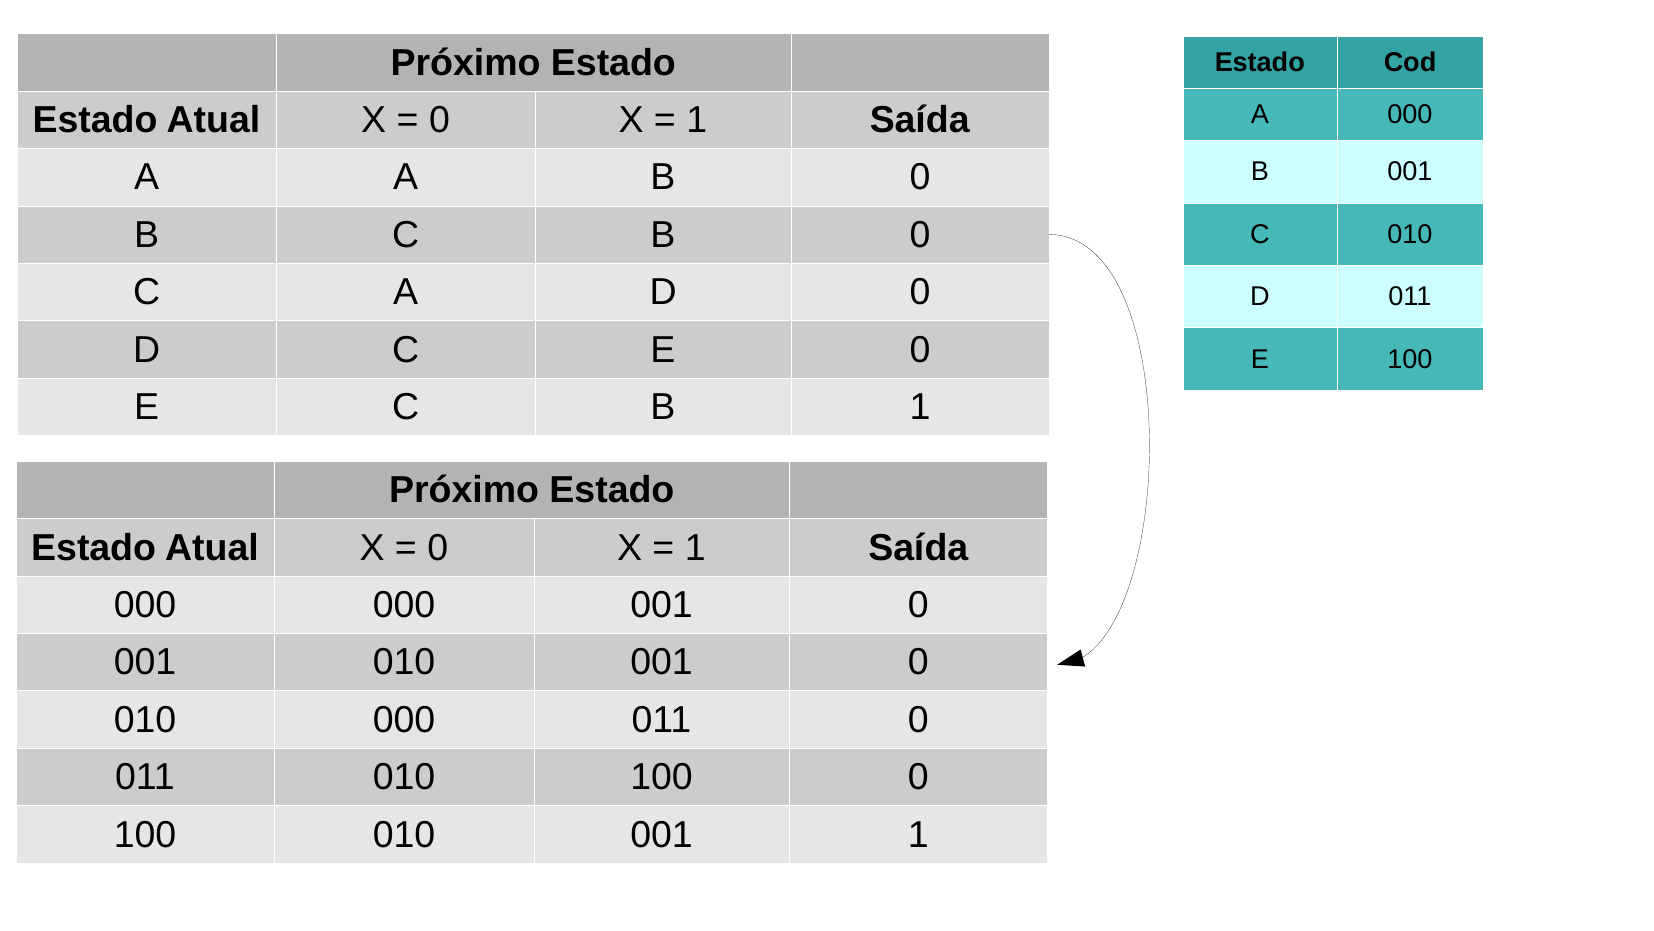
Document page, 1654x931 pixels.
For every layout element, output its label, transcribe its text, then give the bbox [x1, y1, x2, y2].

table_cell 0 [792, 207, 1049, 263]
table_cell 010 [17, 691, 274, 748]
table_header [790, 462, 1047, 518]
table_cell 001 [17, 634, 274, 690]
table_cell 100 [17, 806, 274, 863]
table_cell B [536, 149, 791, 206]
table_header [792, 34, 1049, 91]
table_cell 0 [792, 264, 1049, 320]
table_cell 0 [790, 577, 1047, 633]
table_cell A [277, 149, 535, 206]
table_cell Estado Atual [18, 92, 276, 148]
table_cell 001 [535, 577, 789, 633]
table_cell 010 [1338, 204, 1483, 265]
table_cell 011 [535, 691, 789, 748]
table_cell D [1184, 266, 1337, 327]
table_cell C [1184, 204, 1337, 265]
table_cell C [277, 207, 535, 263]
table_cell 0 [792, 321, 1049, 378]
table_cell C [277, 379, 535, 435]
table_cell D [536, 264, 791, 320]
table_cell 100 [1338, 328, 1483, 390]
table_cell Saída [792, 92, 1049, 148]
table_cell 001 [1338, 141, 1483, 203]
table_header [18, 34, 276, 91]
table_cell 1 [790, 806, 1047, 863]
table_cell 100 [535, 749, 789, 805]
table_cell D [18, 321, 276, 378]
table_cell 0 [792, 149, 1049, 206]
table_cell 0 [790, 749, 1047, 805]
table_cell X = 1 [535, 519, 789, 576]
table_cell B [536, 379, 791, 435]
table_cell B [536, 207, 791, 263]
table_cell A [18, 149, 276, 206]
table_cell 010 [275, 634, 534, 690]
table_header [17, 462, 274, 518]
table_cell B [18, 207, 276, 263]
table_cell E [18, 379, 276, 435]
table_cell X = 0 [275, 519, 534, 576]
table_cell E [536, 321, 791, 378]
table_cell E [1184, 328, 1337, 390]
table_cell 001 [535, 634, 789, 690]
table_cell X = 0 [277, 92, 535, 148]
table_cell B [1184, 141, 1337, 203]
table_cell A [277, 264, 535, 320]
table_cell 000 [17, 577, 274, 633]
table_cell 011 [1338, 266, 1483, 327]
table_cell 000 [275, 691, 534, 748]
table_cell 001 [535, 806, 789, 863]
table_cell Estado Atual [17, 519, 274, 576]
table_cell 010 [275, 806, 534, 863]
table_header Estado [1184, 37, 1337, 88]
table_cell 011 [17, 749, 274, 805]
table_cell Saída [790, 519, 1047, 576]
table_cell 1 [792, 379, 1049, 435]
table_header Cod [1338, 37, 1483, 88]
table_cell 000 [1338, 89, 1483, 140]
table_cell 0 [790, 691, 1047, 748]
table_cell 000 [275, 577, 534, 633]
table_cell A [1184, 89, 1337, 140]
table_cell X = 1 [536, 92, 791, 148]
table_cell C [277, 321, 535, 378]
table_cell 0 [790, 634, 1047, 690]
table_header Próximo Estado [275, 462, 789, 518]
table_cell C [18, 264, 276, 320]
table_header Próximo Estado [277, 34, 791, 91]
table_cell 010 [275, 749, 534, 805]
